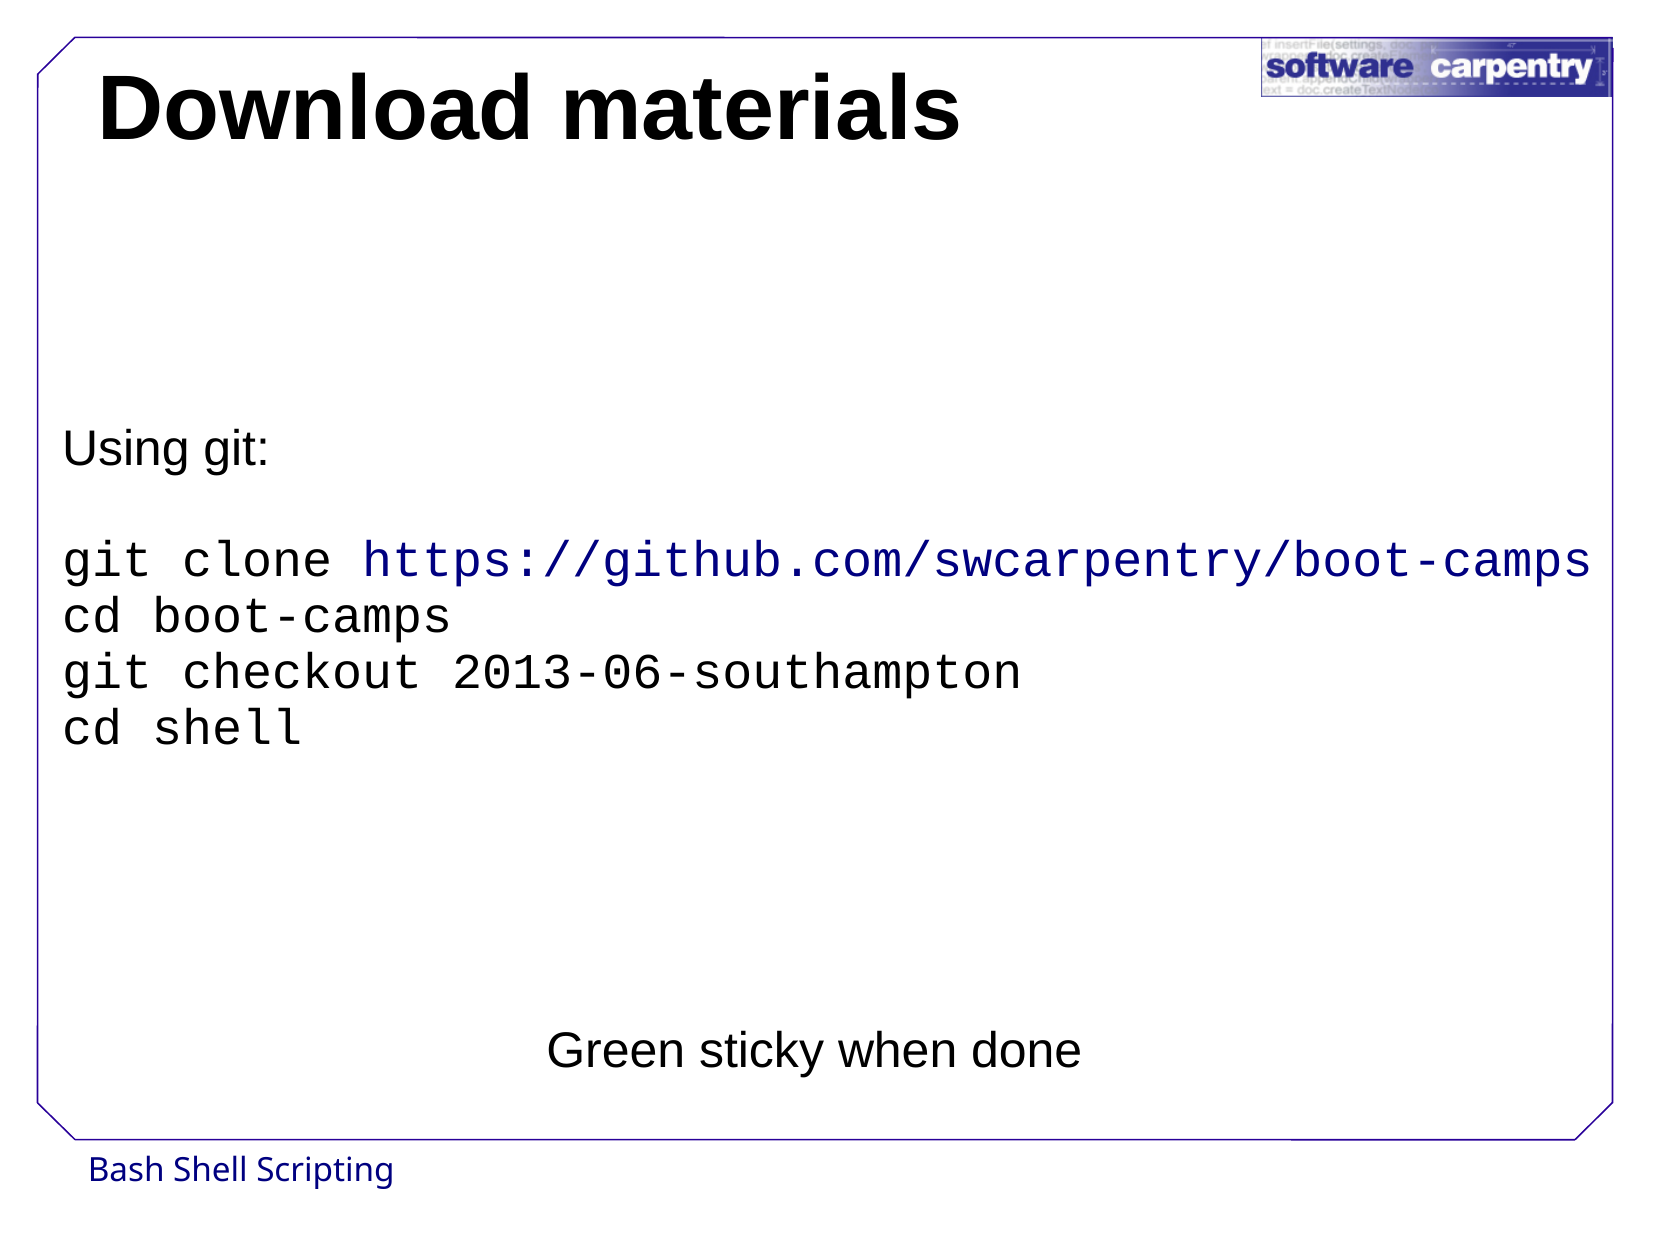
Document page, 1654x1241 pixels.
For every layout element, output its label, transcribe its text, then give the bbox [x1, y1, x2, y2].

title Download materials [82, 49, 1572, 331]
text_box Using git: git clone https://github.com/swcarpentry/boot-camps cd boot-camps git checkout 2013-06-southampton cd shell [47, 413, 1607, 763]
text_box Green sticky when done [531, 1015, 1098, 1087]
picture [1261, 39, 1613, 97]
